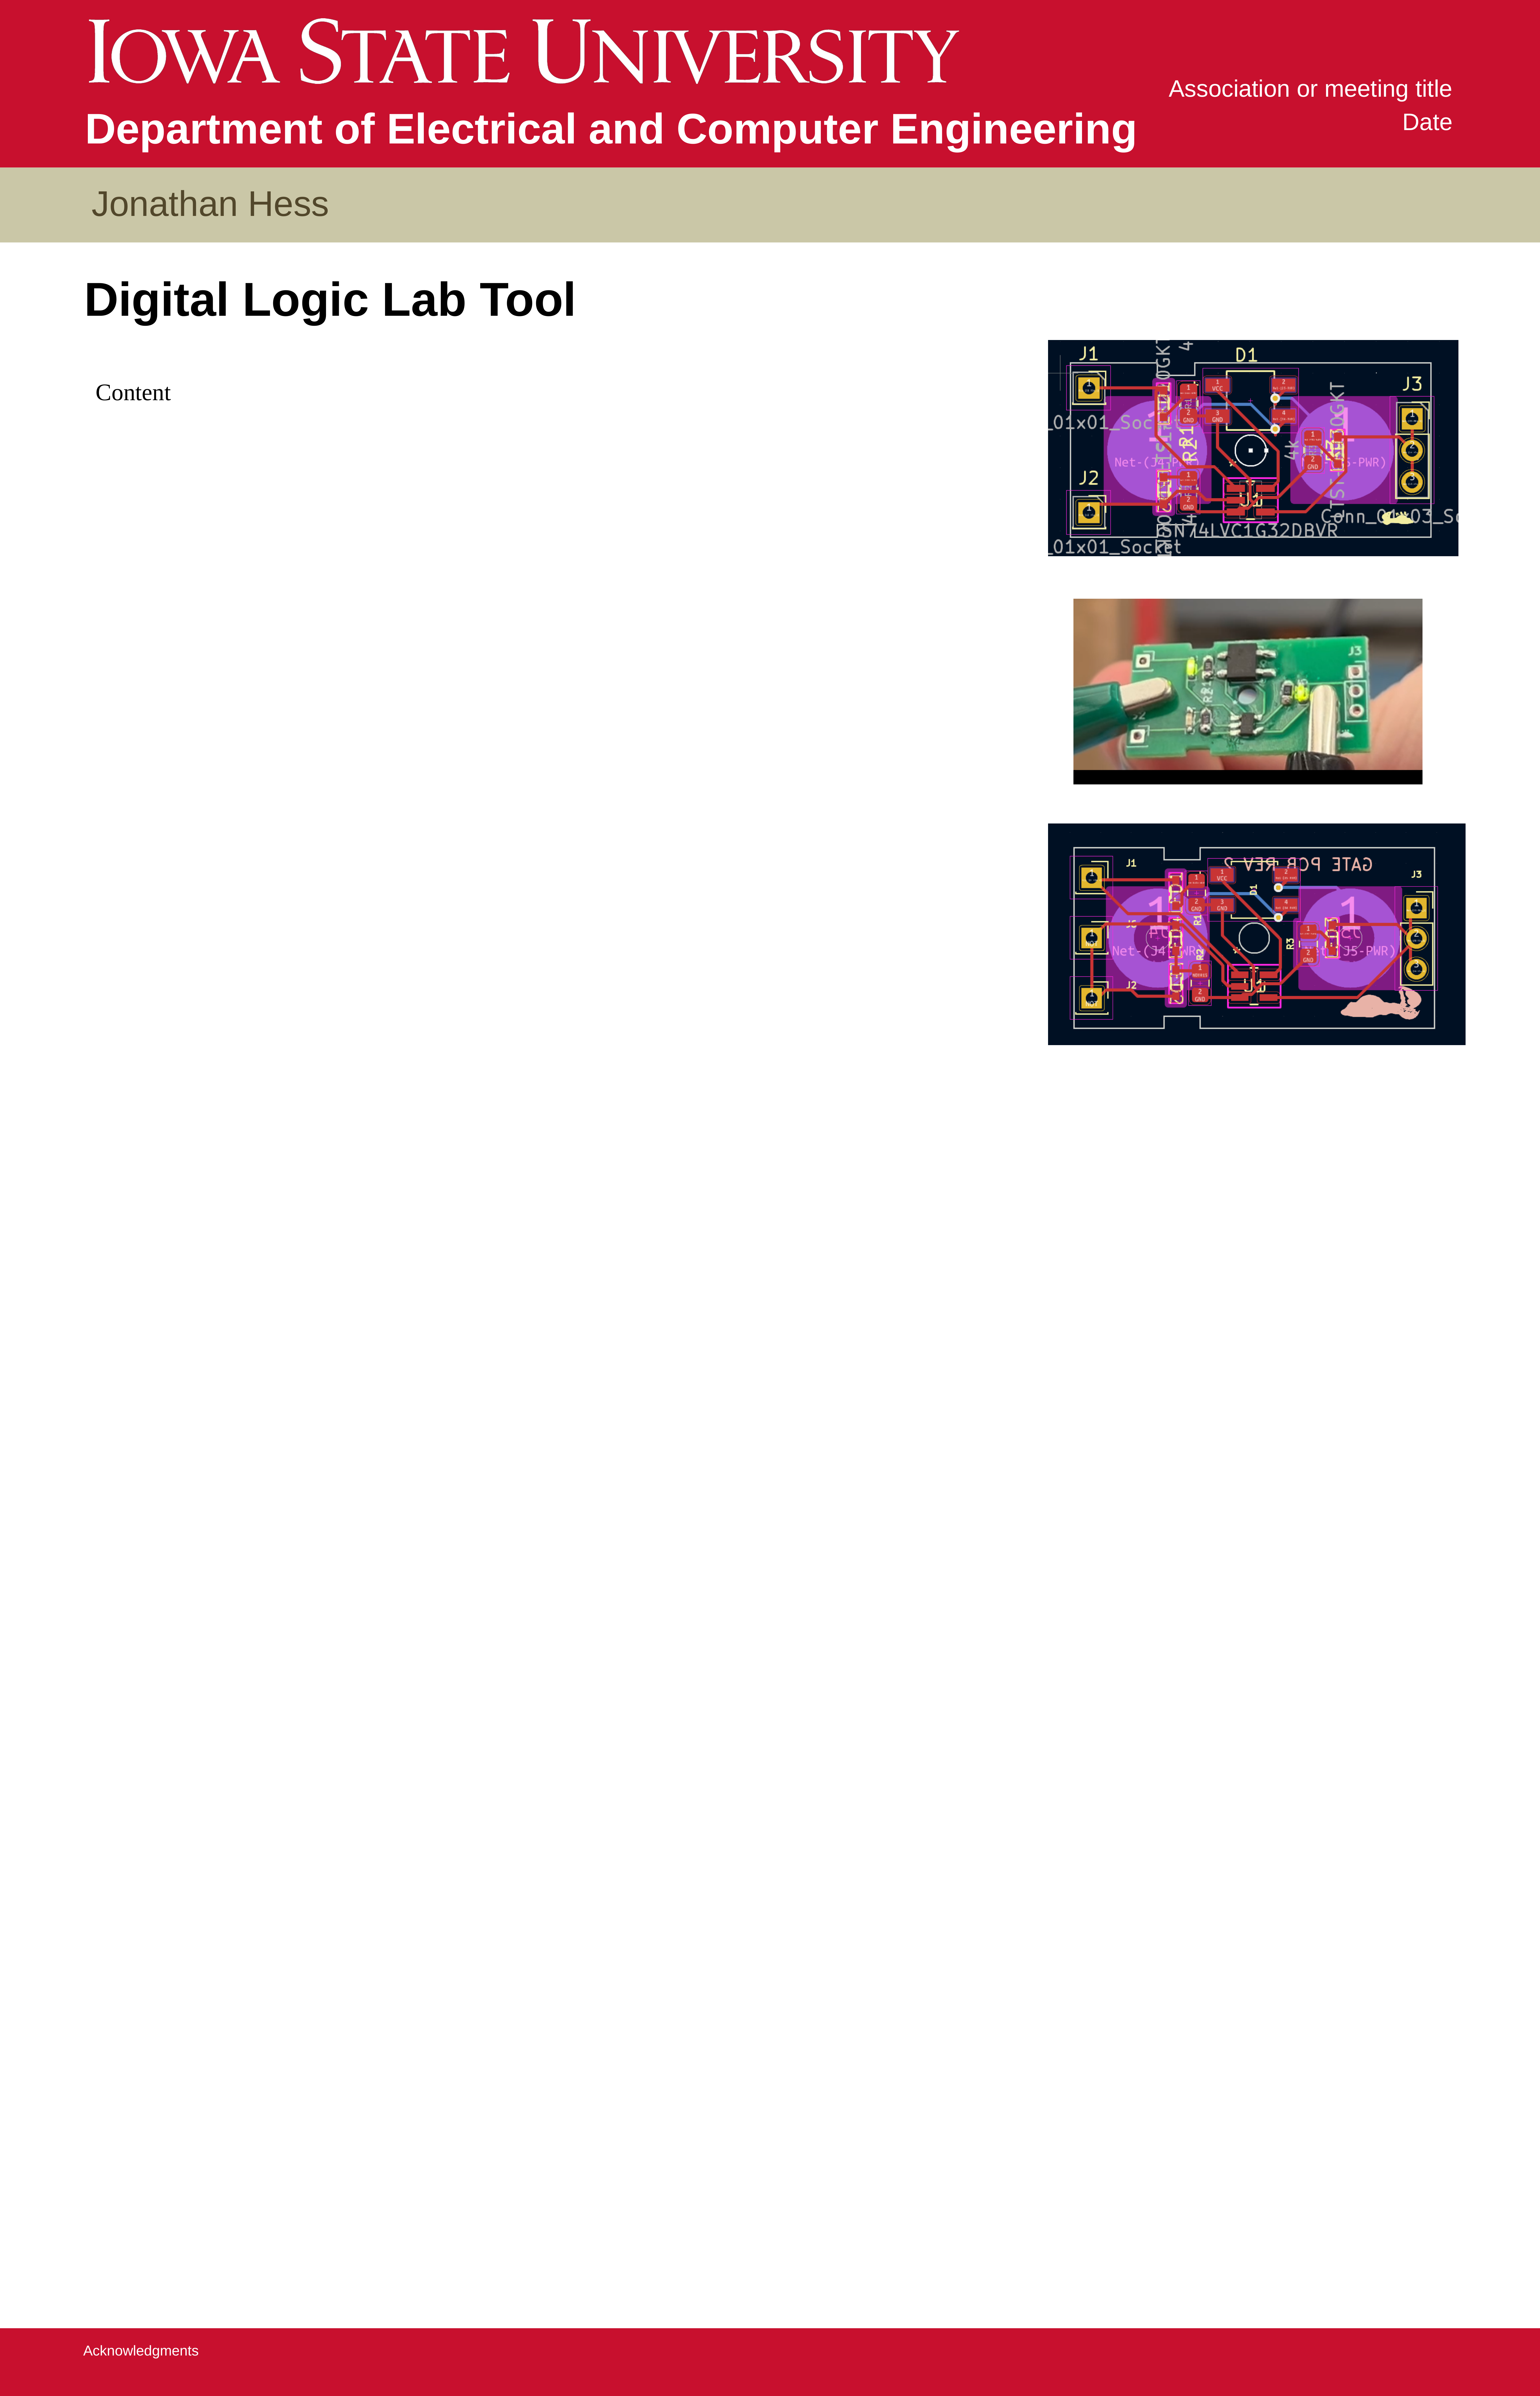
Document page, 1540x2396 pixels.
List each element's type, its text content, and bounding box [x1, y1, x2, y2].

text_box Jonathan Hess [87, 178, 1540, 225]
text_box Digital Logic Lab Tool [80, 266, 581, 328]
picture [1048, 823, 1466, 1045]
text_box Department of Electrical and Computer Engineering [81, 99, 1143, 257]
text_box Content [92, 374, 541, 407]
text_box Association or meeting title Date [969, 78, 1457, 137]
picture [1073, 599, 1423, 784]
picture [1048, 340, 1458, 556]
text_box Acknowledgments [79, 2343, 878, 2360]
picture [89, 18, 959, 84]
